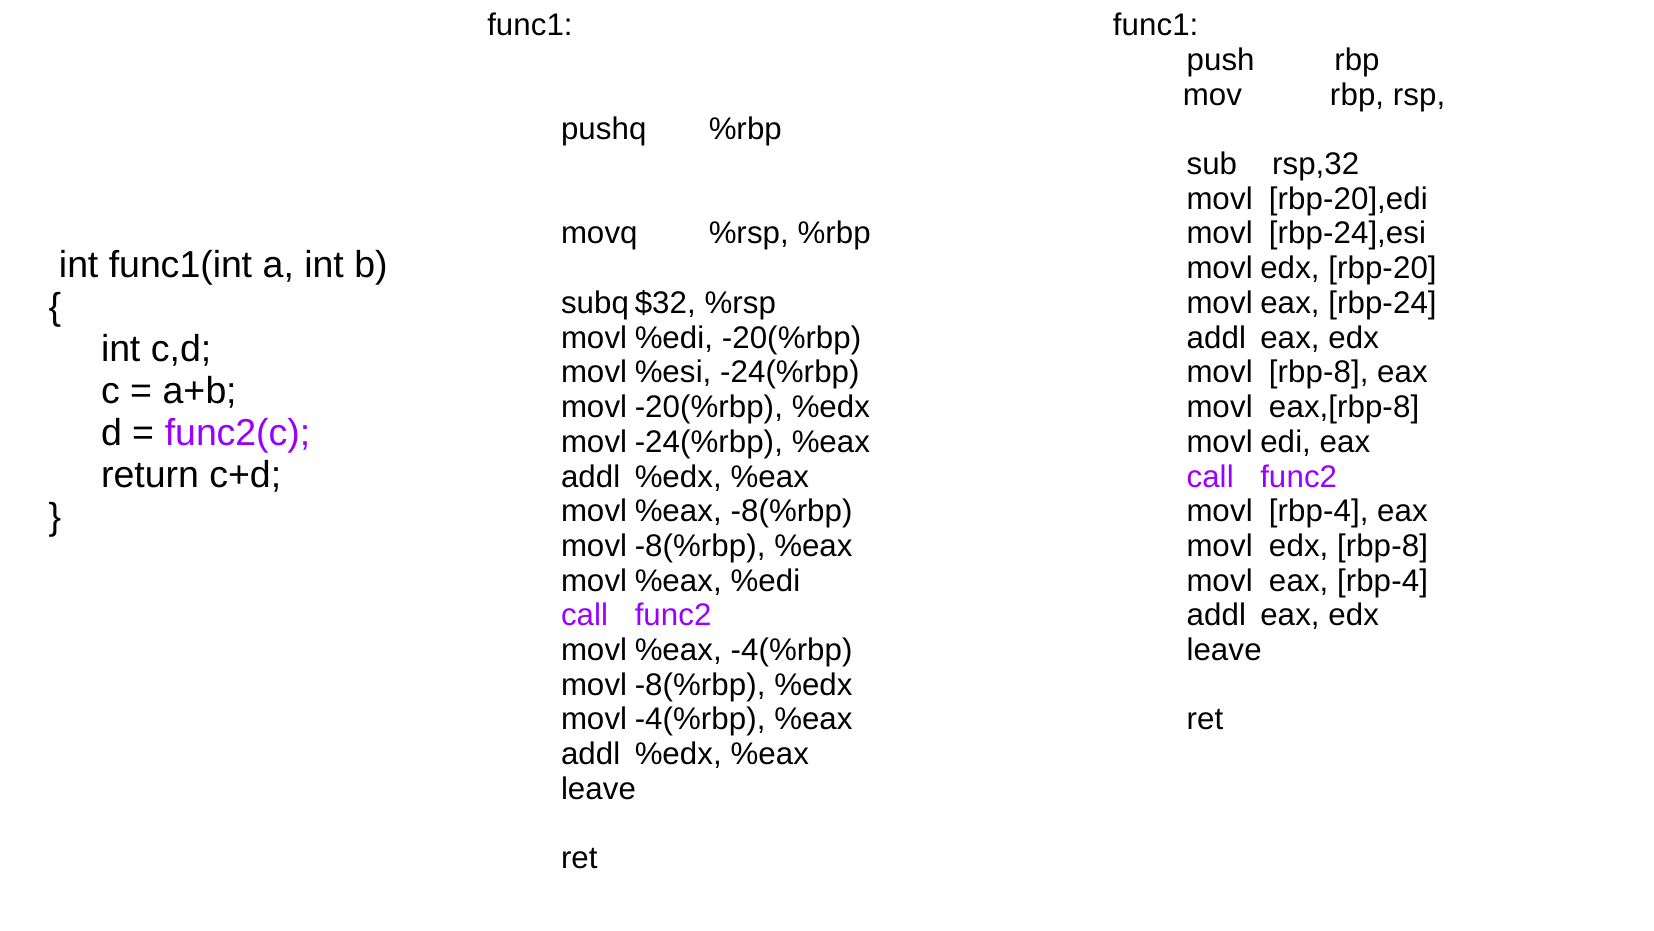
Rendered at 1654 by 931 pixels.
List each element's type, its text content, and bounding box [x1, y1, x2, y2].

text_box func1: push rbp mov rbp, rsp, sub rsp,32 movl [rbp-20],edi movl [rbp-24],esi movl edx, [rbp-20] movl eax, [rbp-24] addl eax, edx movl [rbp-8], eax movl eax,[rbp-8] movl edi, eax call func2 movl [rbp-4], eax movl edx, [rbp-8] movl eax, [rbp-4] addl eax, edx leave ret [1098, 0, 1607, 925]
text_box func1: pushq %rbp movq %rsp, %rbp subq $32, %rsp movl %edi, -20(%rbp) movl %esi, -24(%rbp) movl -20(%rbp), %edx movl -24(%rbp), %eax addl %edx, %eax movl %eax, -8(%rbp) movl -8(%rbp), %eax movl %eax, %edi call func2 movl %eax, -4(%rbp) movl -8(%rbp), %edx movl -4(%rbp), %eax addl %edx, %eax leave ret [472, 0, 981, 925]
text_box int func1(int a, int b) { int c,d; c = a+b; d = func2(c); return c+d; } [33, 236, 414, 546]
